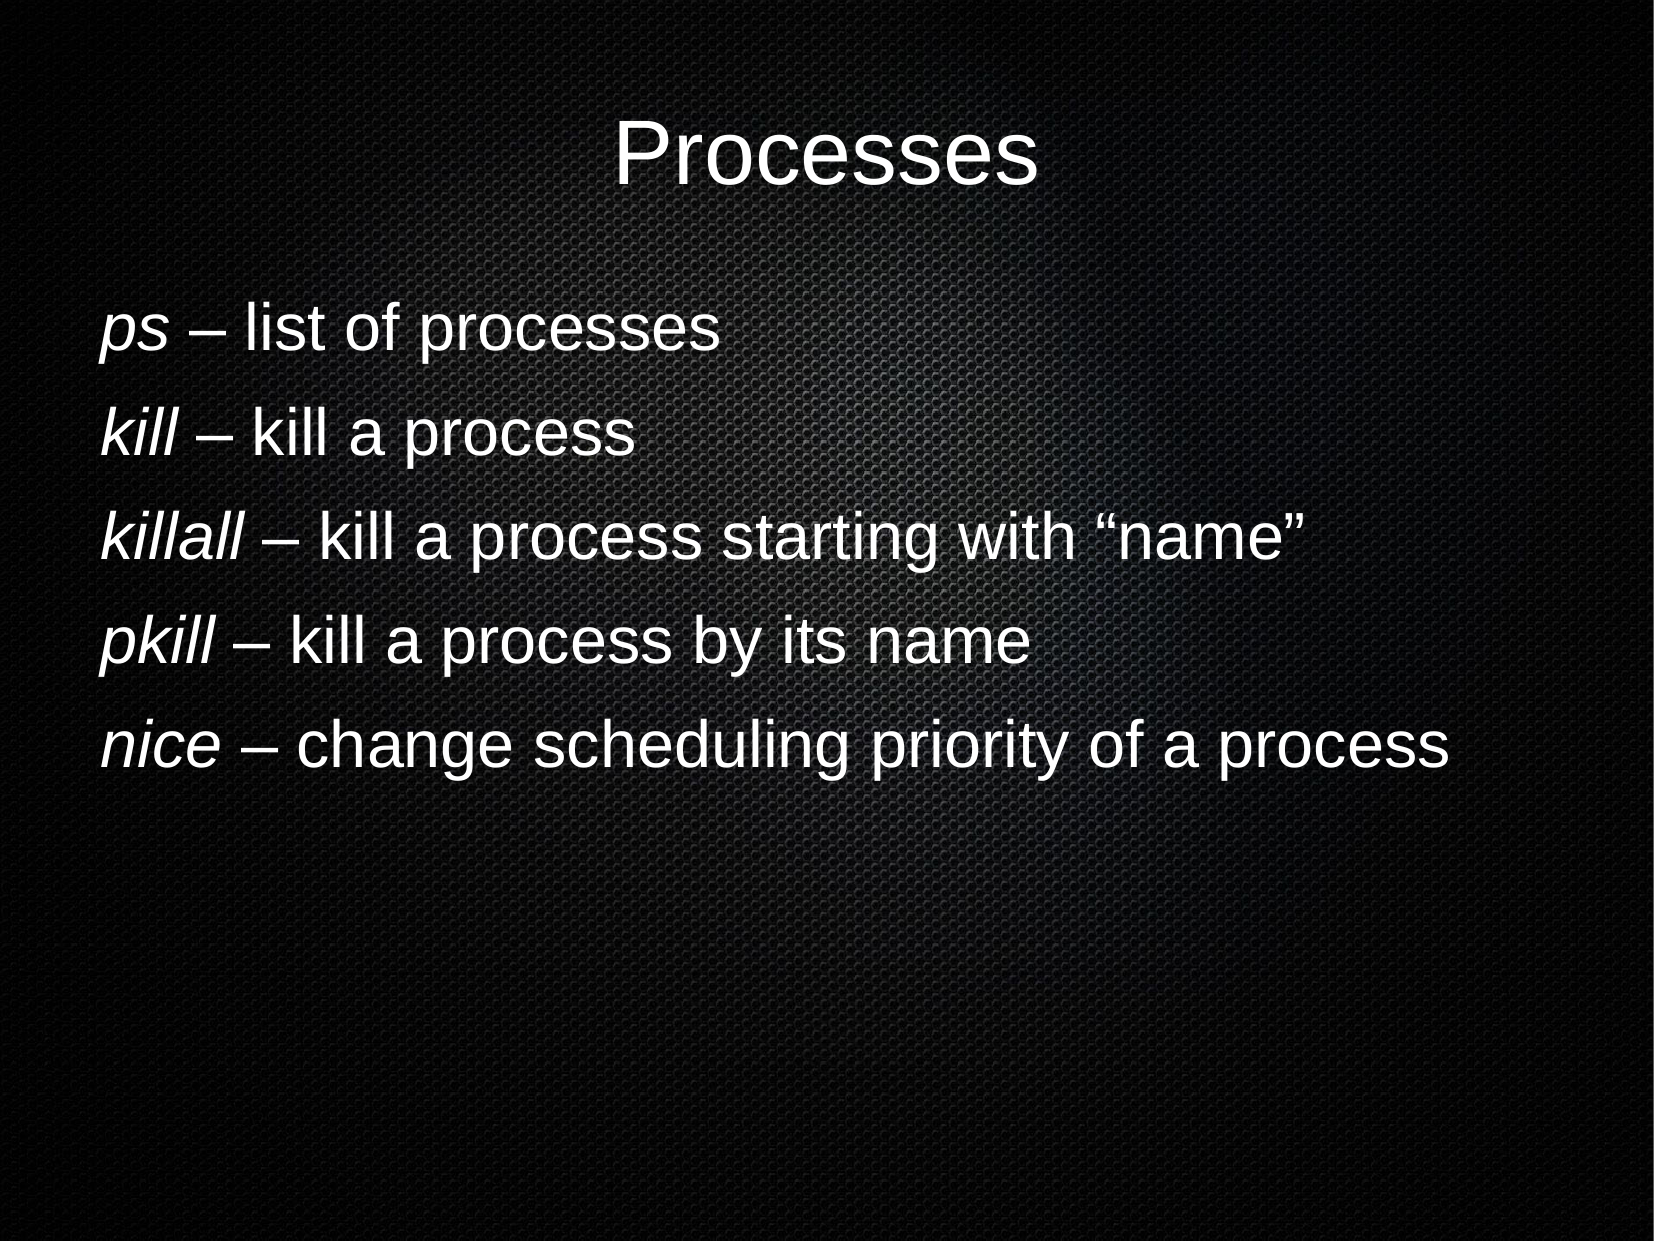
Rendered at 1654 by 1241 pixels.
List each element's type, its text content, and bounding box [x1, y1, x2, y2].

title Processes [82, 49, 1571, 257]
picture [0, 0, 1654, 1241]
list ps – list of processes kill – kill a process killall – kill a process starting with “name” pkill – kill a process by its name nice – change scheduling priority of a process [82, 290, 1571, 1010]
